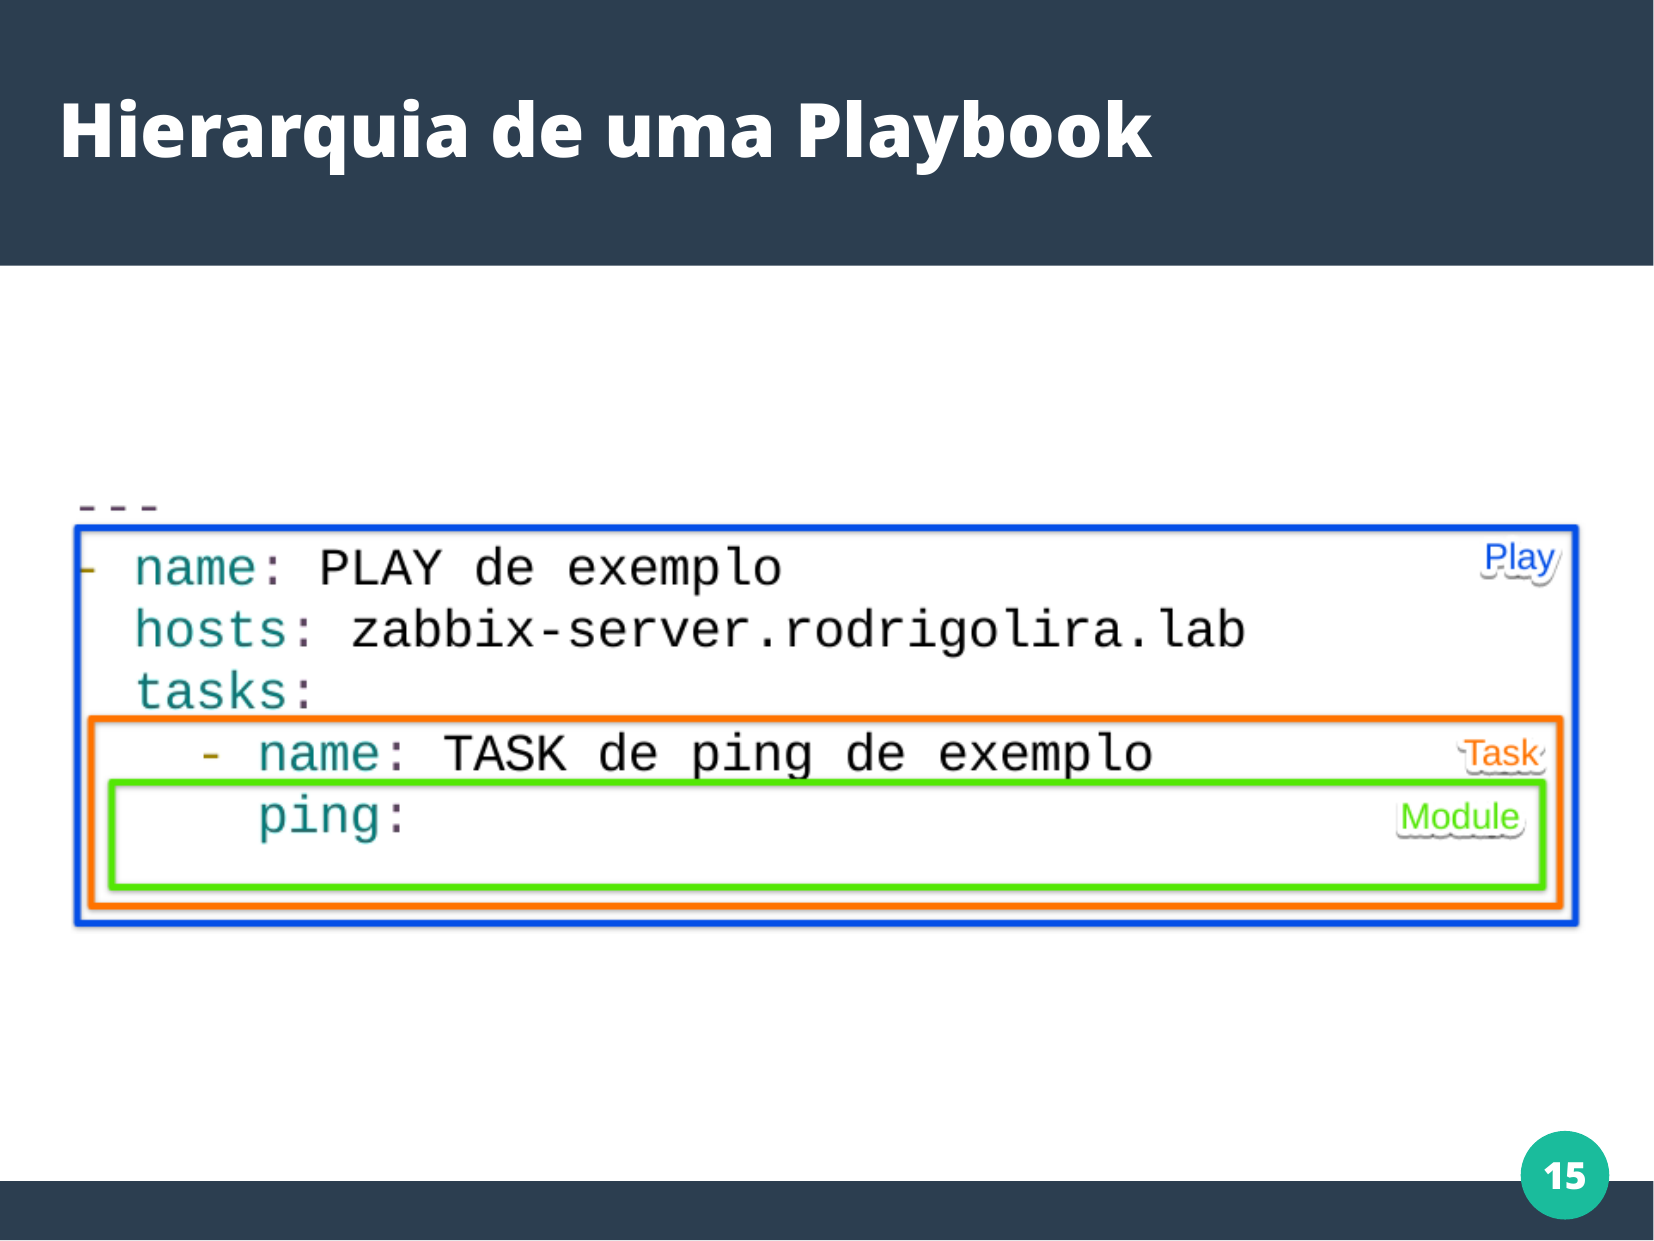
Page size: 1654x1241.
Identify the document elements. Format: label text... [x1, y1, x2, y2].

title Hierarquia de uma Playbook [59, 49, 1595, 207]
picture [70, 484, 1587, 934]
